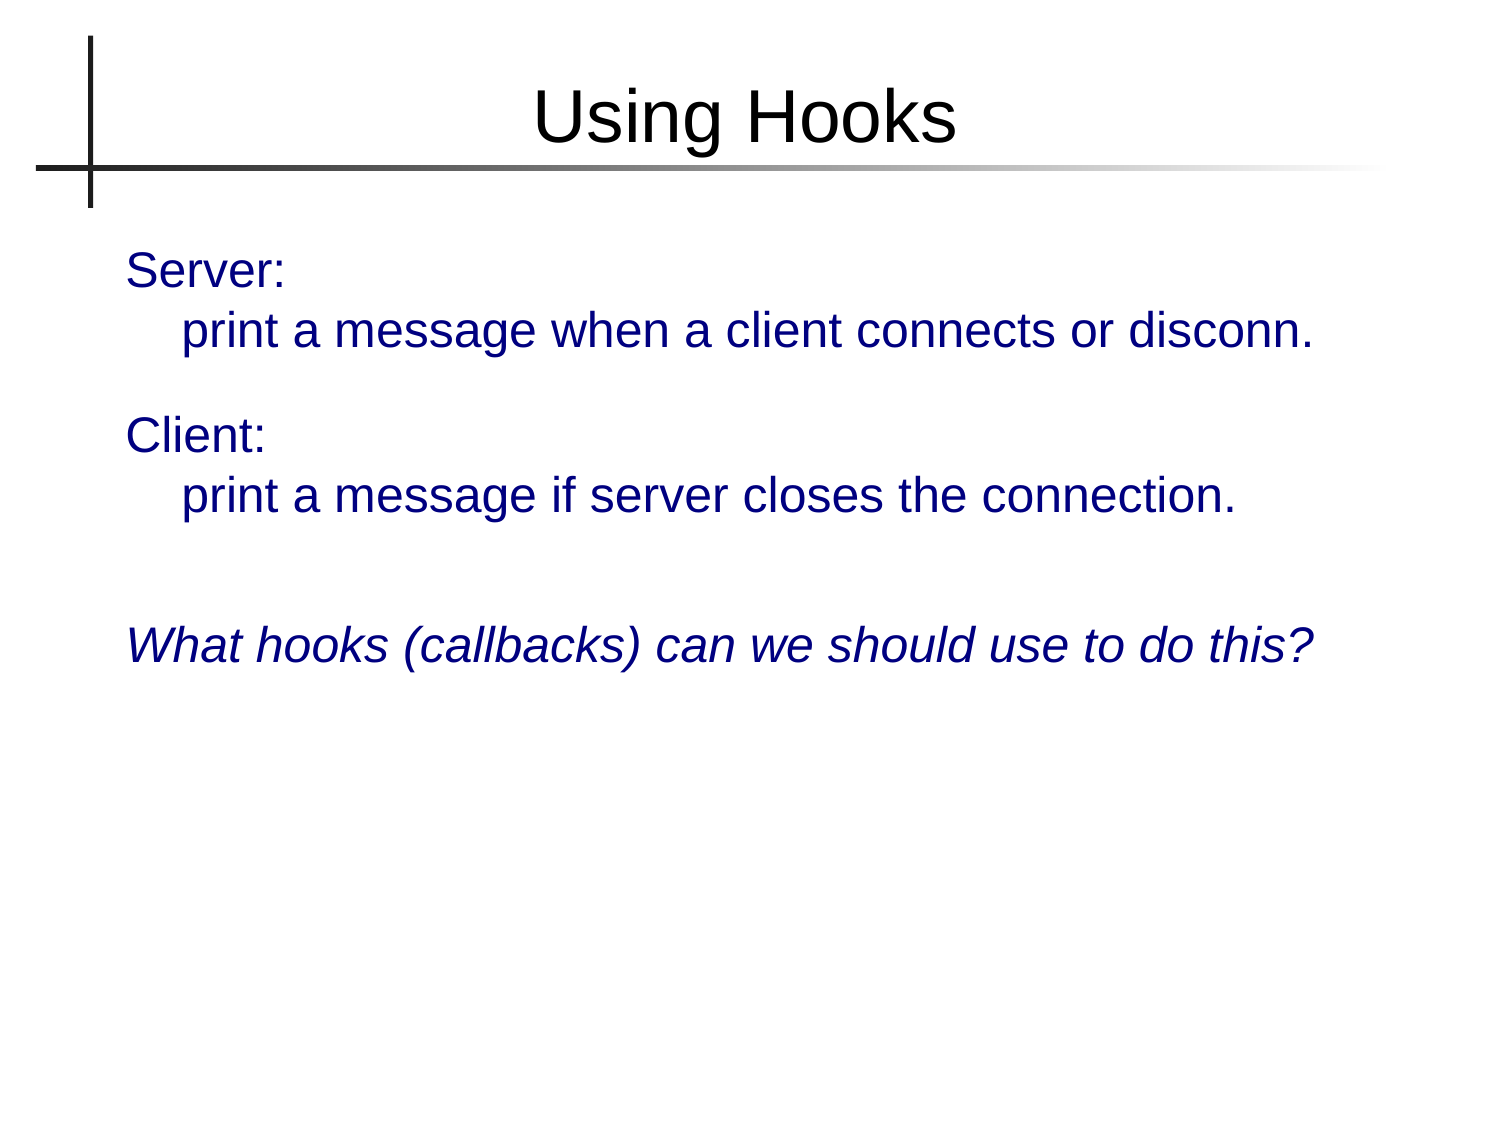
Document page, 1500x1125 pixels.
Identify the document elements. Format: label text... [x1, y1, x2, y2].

text_box Using Hooks [95, 23, 1395, 165]
text_box Server: print a message when a client connects or disconn. Client: print a message if server closes the connection. What hooks (callbacks) can we should use to do this? [110, 229, 1410, 1095]
